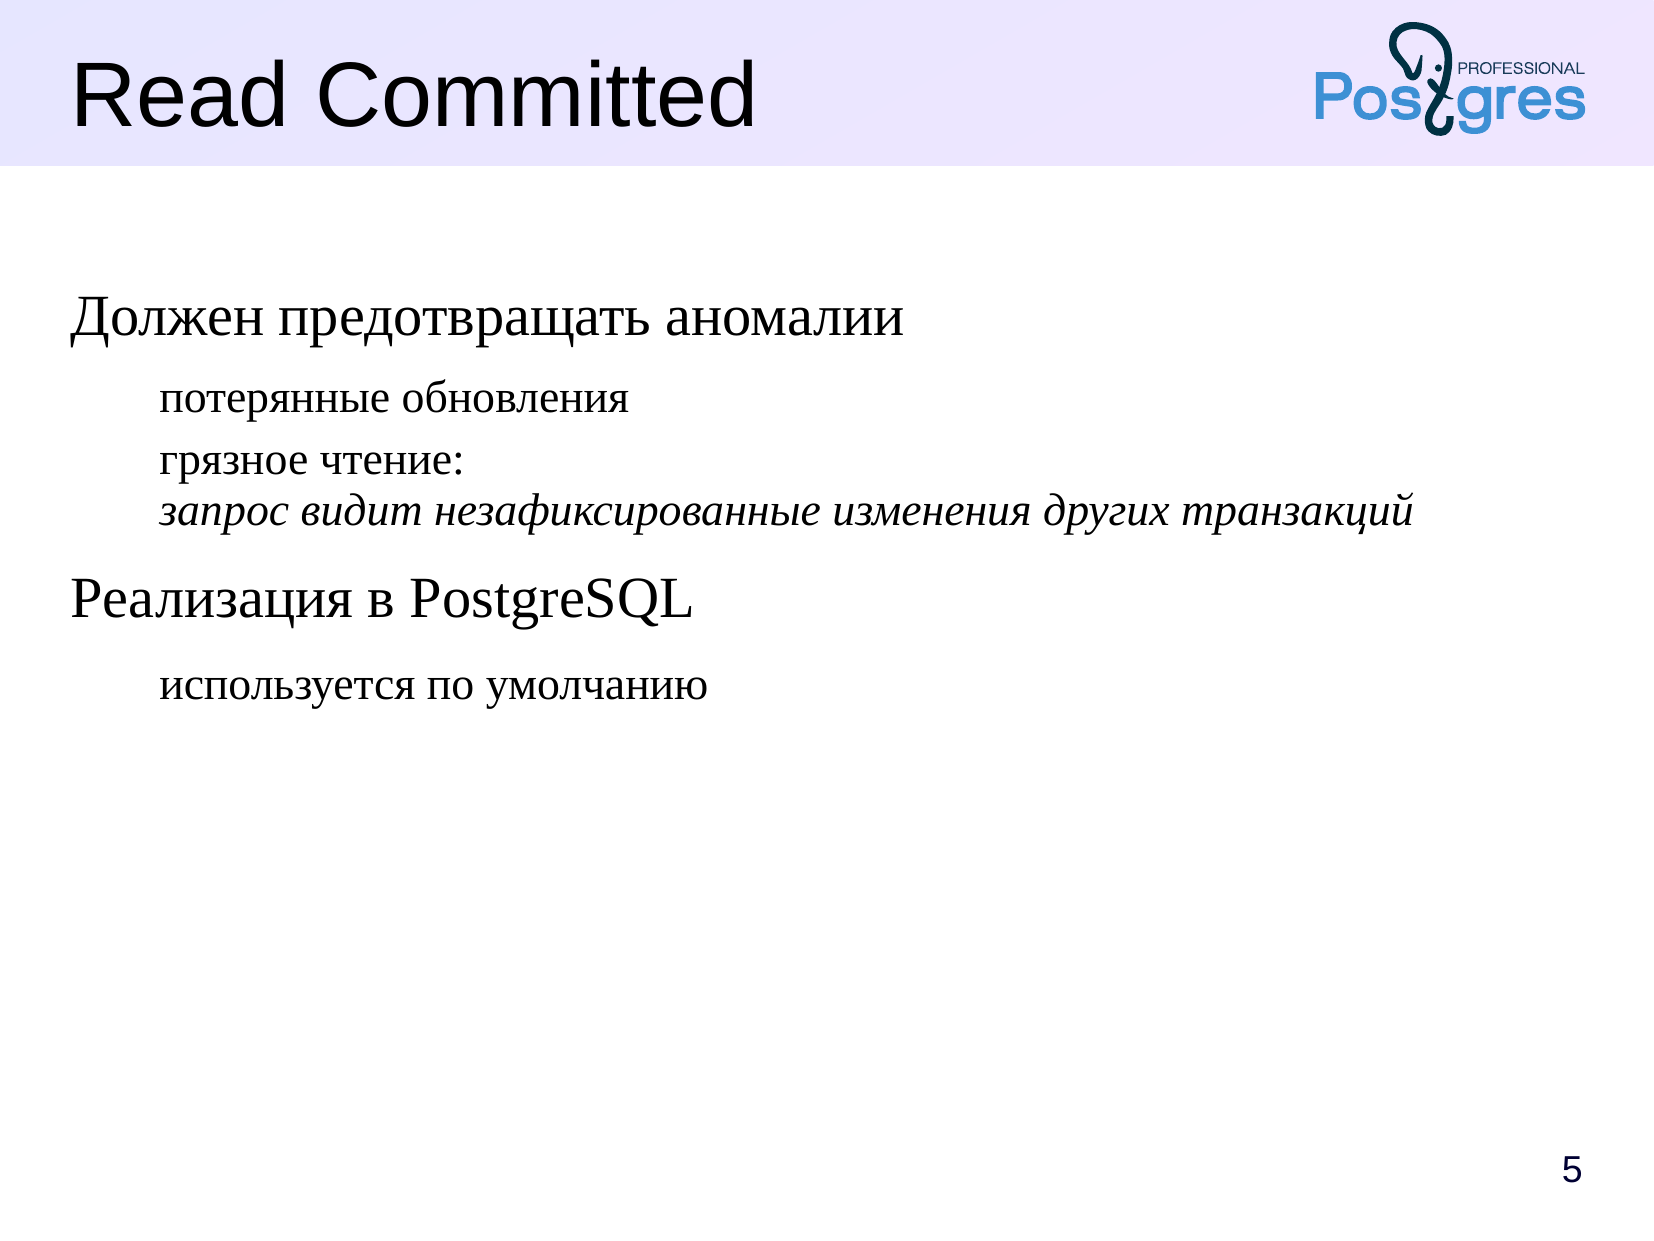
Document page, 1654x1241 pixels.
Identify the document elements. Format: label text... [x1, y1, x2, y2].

list Должен предотвращать аномалии потерянные обновления грязное чтение: запрос видит незафиксированные изменения других транзакций Реализация в PostgreSQL используется по умолчанию [70, 283, 1583, 1141]
title Read Committed [70, 43, 1241, 147]
